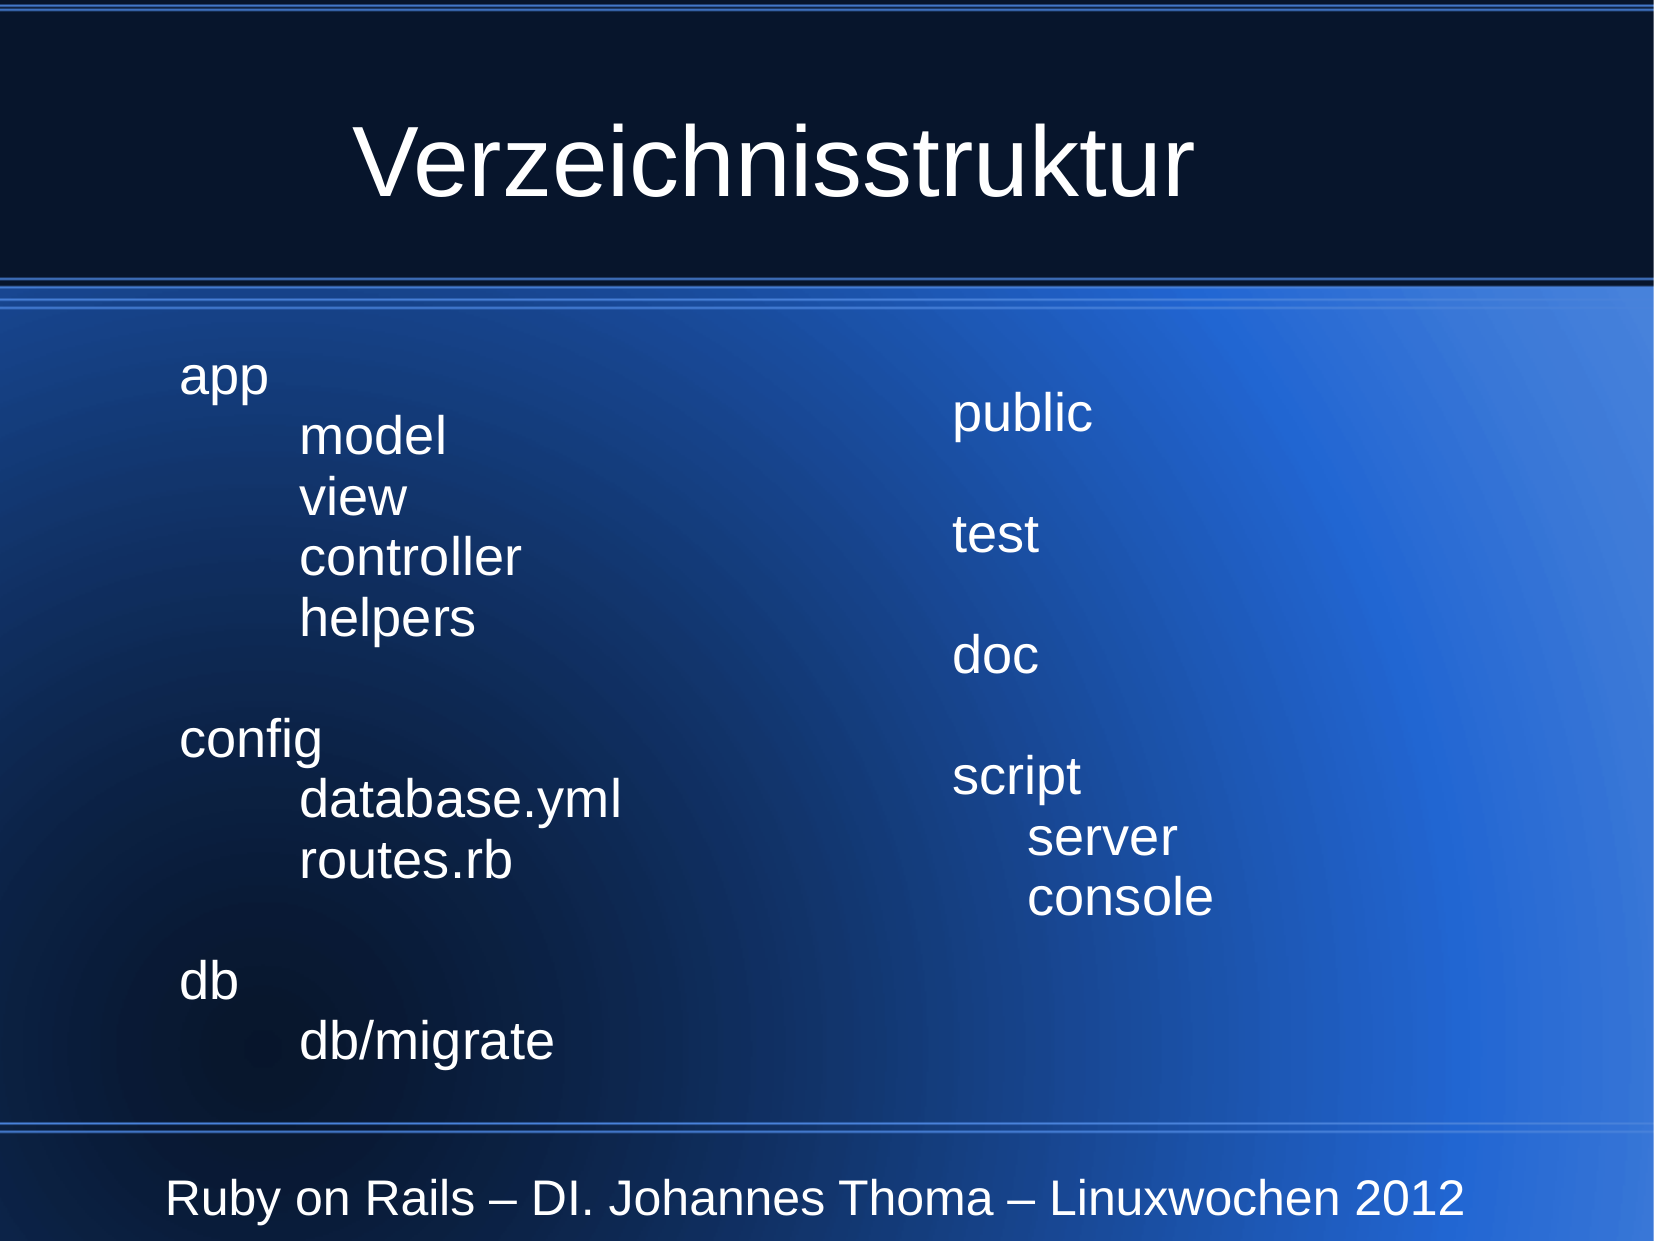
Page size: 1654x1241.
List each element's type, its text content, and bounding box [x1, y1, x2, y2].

picture [0, 0, 1654, 1241]
text_box public test doc script server console [937, 375, 1230, 996]
text_box Verzeichnisstruktur [337, 98, 1313, 226]
text_box Ruby on Rails – DI. Johannes Thoma – Linuxwochen 2012 [150, 1162, 1483, 1234]
text_box app model view controller helpers config database.yml routes.rb db db/migrate [164, 337, 638, 1201]
